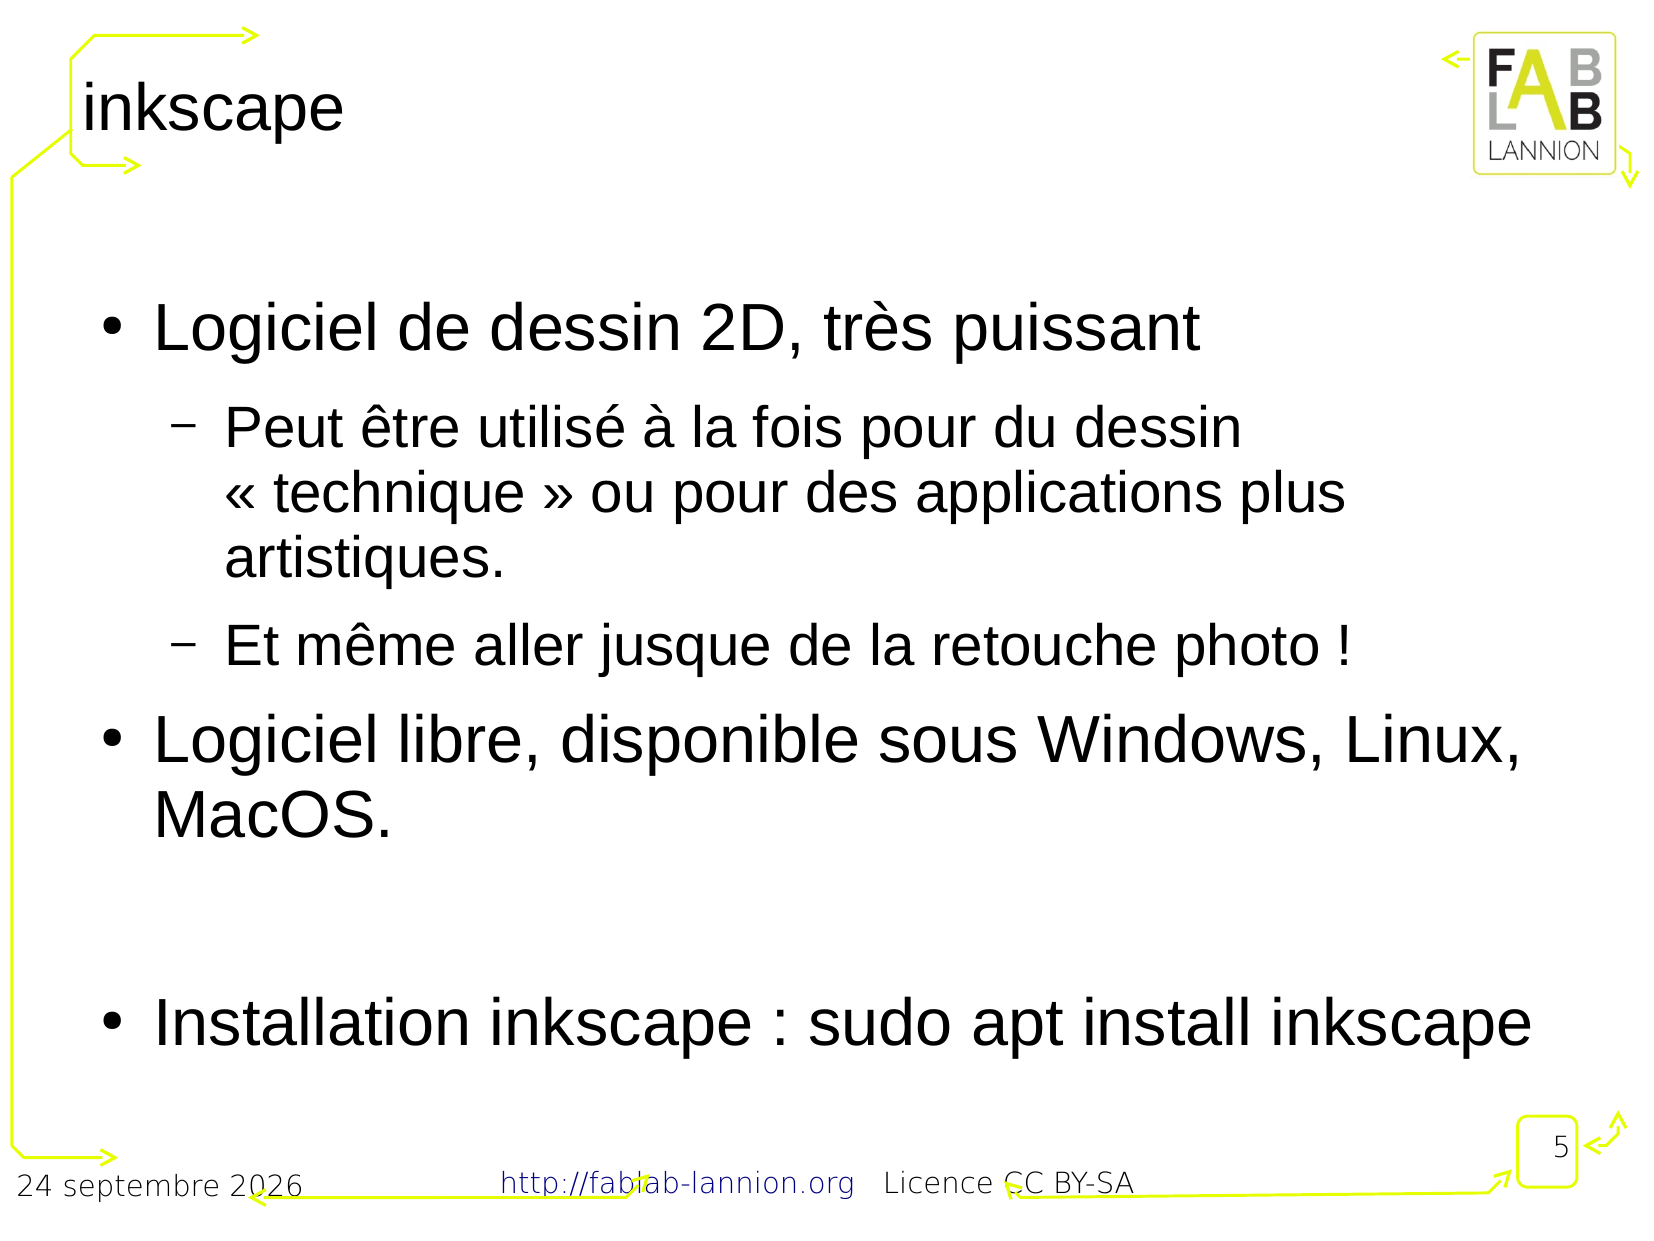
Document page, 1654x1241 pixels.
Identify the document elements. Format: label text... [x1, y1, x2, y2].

picture [1470, 29, 1619, 178]
list Logiciel de dessin 2D, très puissant Peut être utilisé à la fois pour du dessin « technique » ou pour des applications plus artistiques. Et même aller jusque de la retouche photo ! Logiciel libre, disponible sous Windows, Linux, MacOS. Installation inkscape : sudo apt install inkscape [82, 290, 1571, 1010]
title inkscape [82, 49, 1441, 166]
